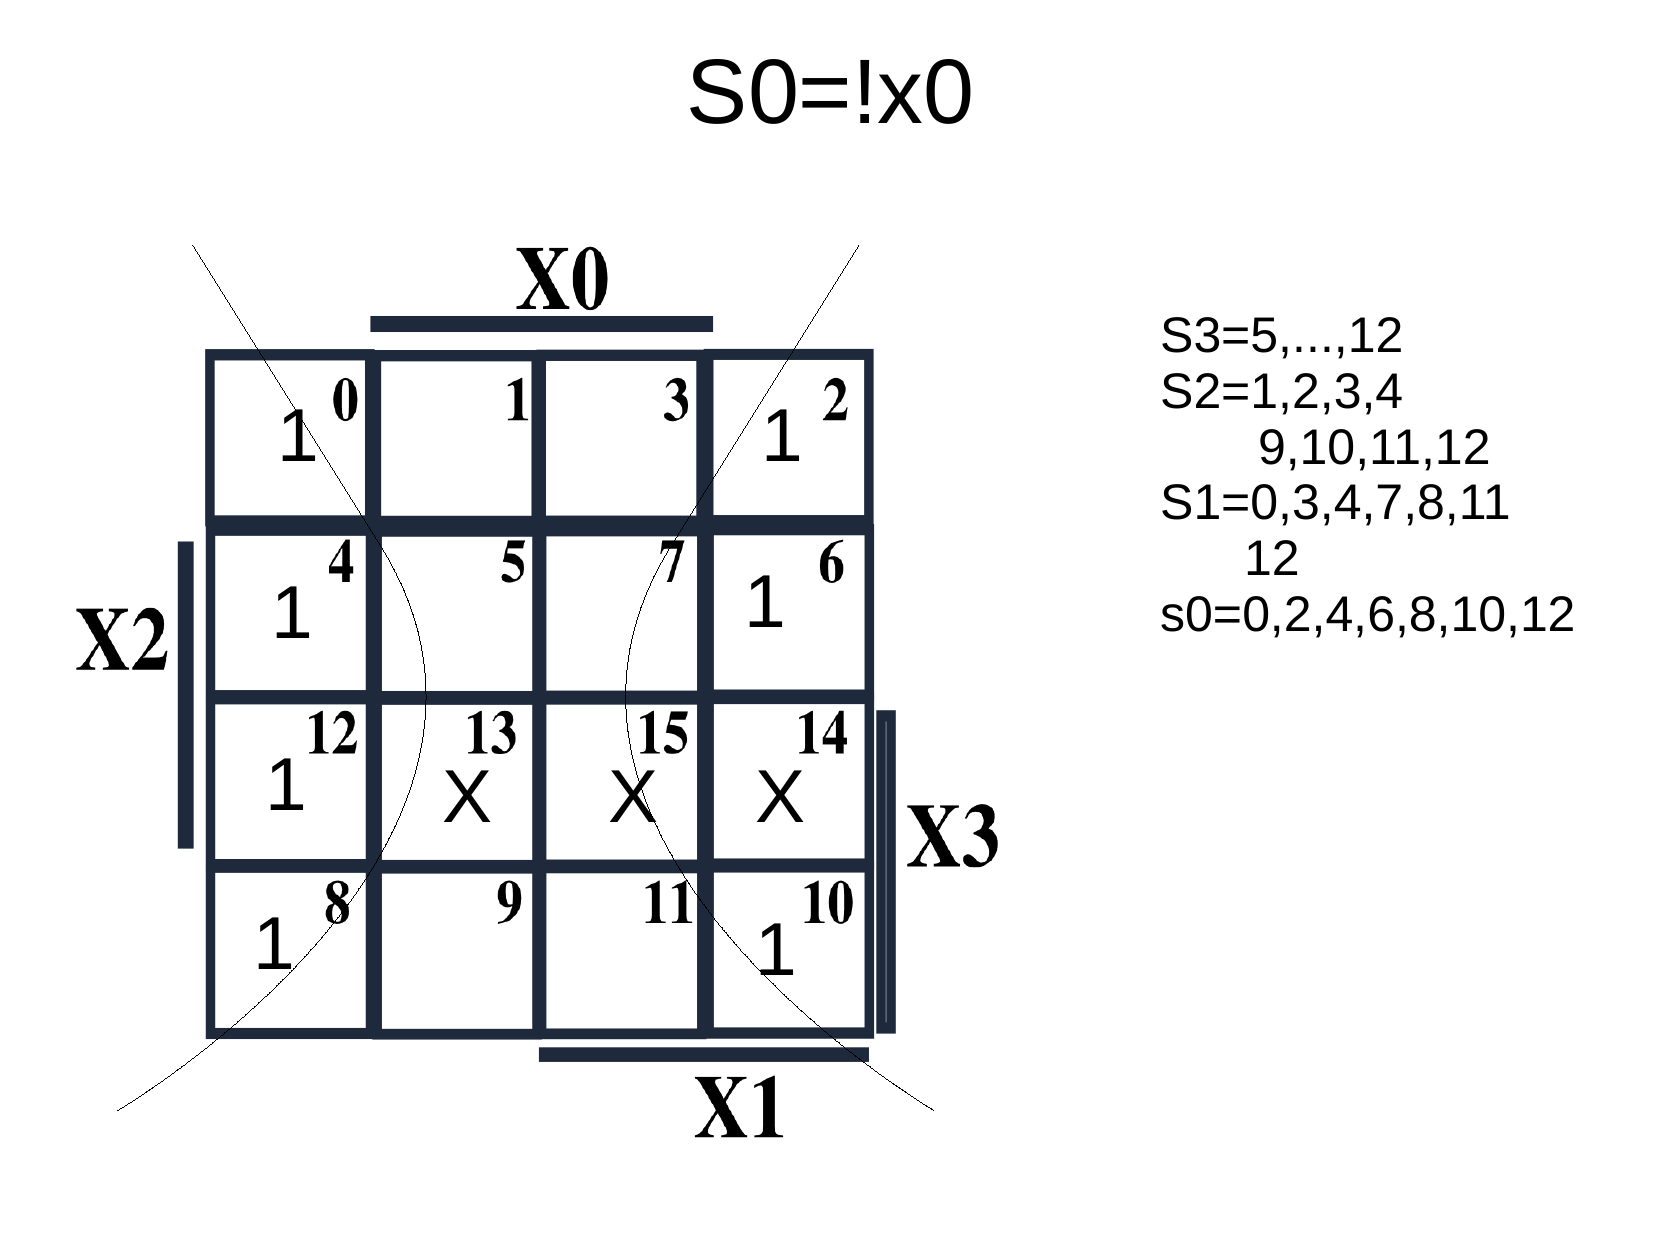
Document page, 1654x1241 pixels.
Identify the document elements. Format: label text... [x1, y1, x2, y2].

text_box 1 [262, 386, 334, 486]
text_box 1 [256, 563, 328, 664]
title S0=!x0 [86, 0, 1576, 188]
text_box 1 [250, 734, 322, 835]
text_box X [428, 746, 507, 847]
text_box 1 [729, 551, 800, 652]
text_box 1 [239, 894, 310, 994]
text_box 1 [741, 900, 812, 1000]
text_box X [741, 746, 820, 847]
text_box 1 [747, 386, 818, 486]
text_box S3=5,...,12 S2=1,2,3,4 9,10,11,12 S1=0,3,4,7,8,11 12 s0=0,2,4,6,8,10,12 [1145, 300, 1582, 650]
picture [75, 224, 1013, 1148]
text_box X [593, 746, 673, 847]
